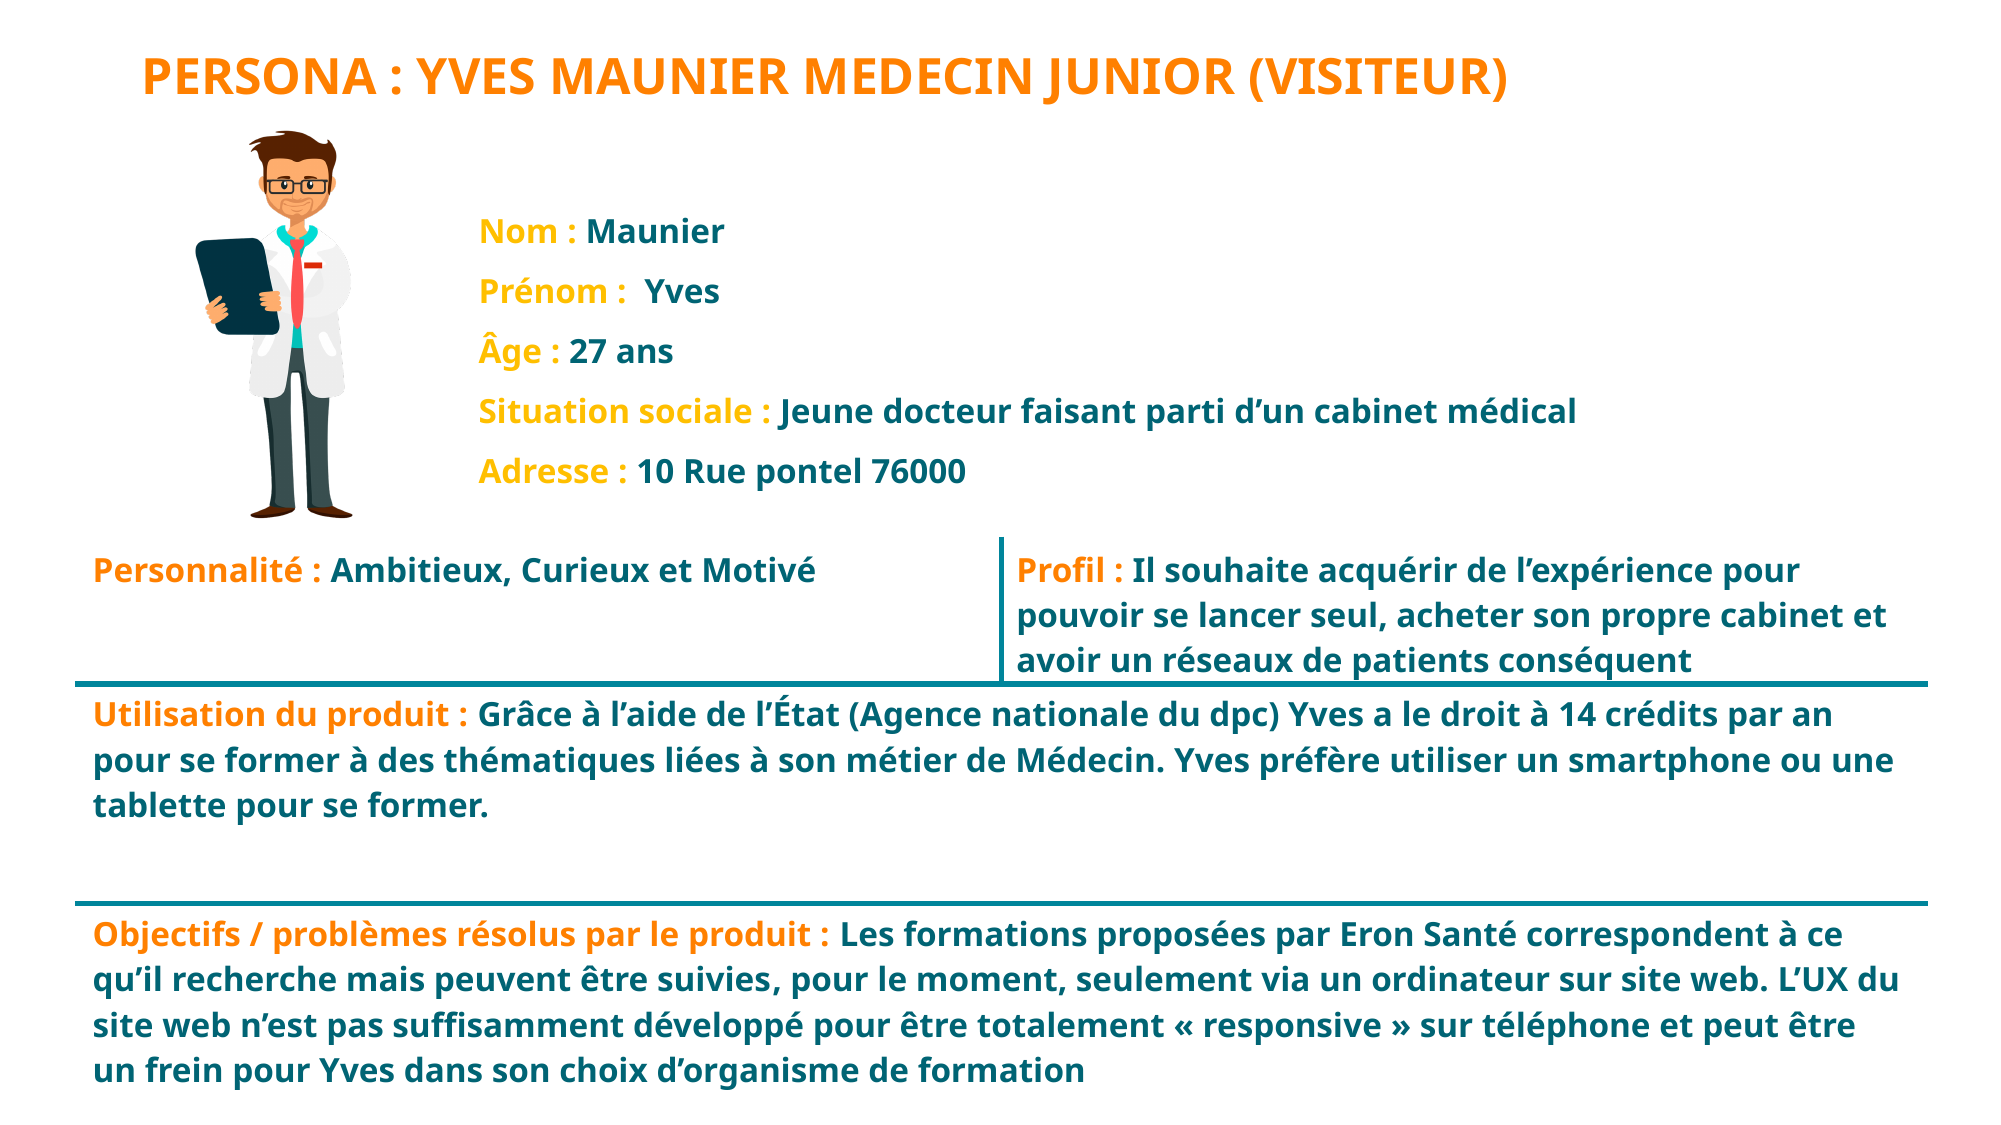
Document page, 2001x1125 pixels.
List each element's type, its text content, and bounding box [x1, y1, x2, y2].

text_box Nom : Maunier Prénom : Yves Âge : 27 ans Situation sociale : Jeune docteur faisant parti d’un cabinet médical Adresse : 10 Rue pontel 76000 [463, 182, 1776, 498]
text_box Persona : Yves Maunier MEDECIN JuNIOR (VisitEUr) [141, 51, 1749, 106]
table_cell Utilisation du produit : Grâce à l’aide de l’État (Agence nationale du dpc) Yves a le droit à 14 crédits par an pour se former à des thématiques liées à son métier de Médecin. Yves préfère utiliser un smartphone ou une tablette pour se former. [80, 687, 1922, 901]
table_header Profil : Il souhaite acquérir de l’expérience pour pouvoir se lancer seul, acheter son propre cabinet et avoir un réseaux de patients conséquent [1004, 542, 1922, 681]
picture [192, 129, 355, 520]
table_header Personnalité : Ambitieux, Curieux et Motivé [80, 542, 999, 681]
table_cell Objectifs / problèmes résolus par le produit : Les formations proposées par Eron Santé correspondent à ce qu’il recherche mais peuvent être suivies, pour le moment, seulement via un ordinateur sur site web. L’UX du site web n’est pas suffisamment développé pour être totalement « responsive » sur téléphone et peut être un frein pour Yves dans son choix d’organisme de formation [80, 906, 1922, 1121]
